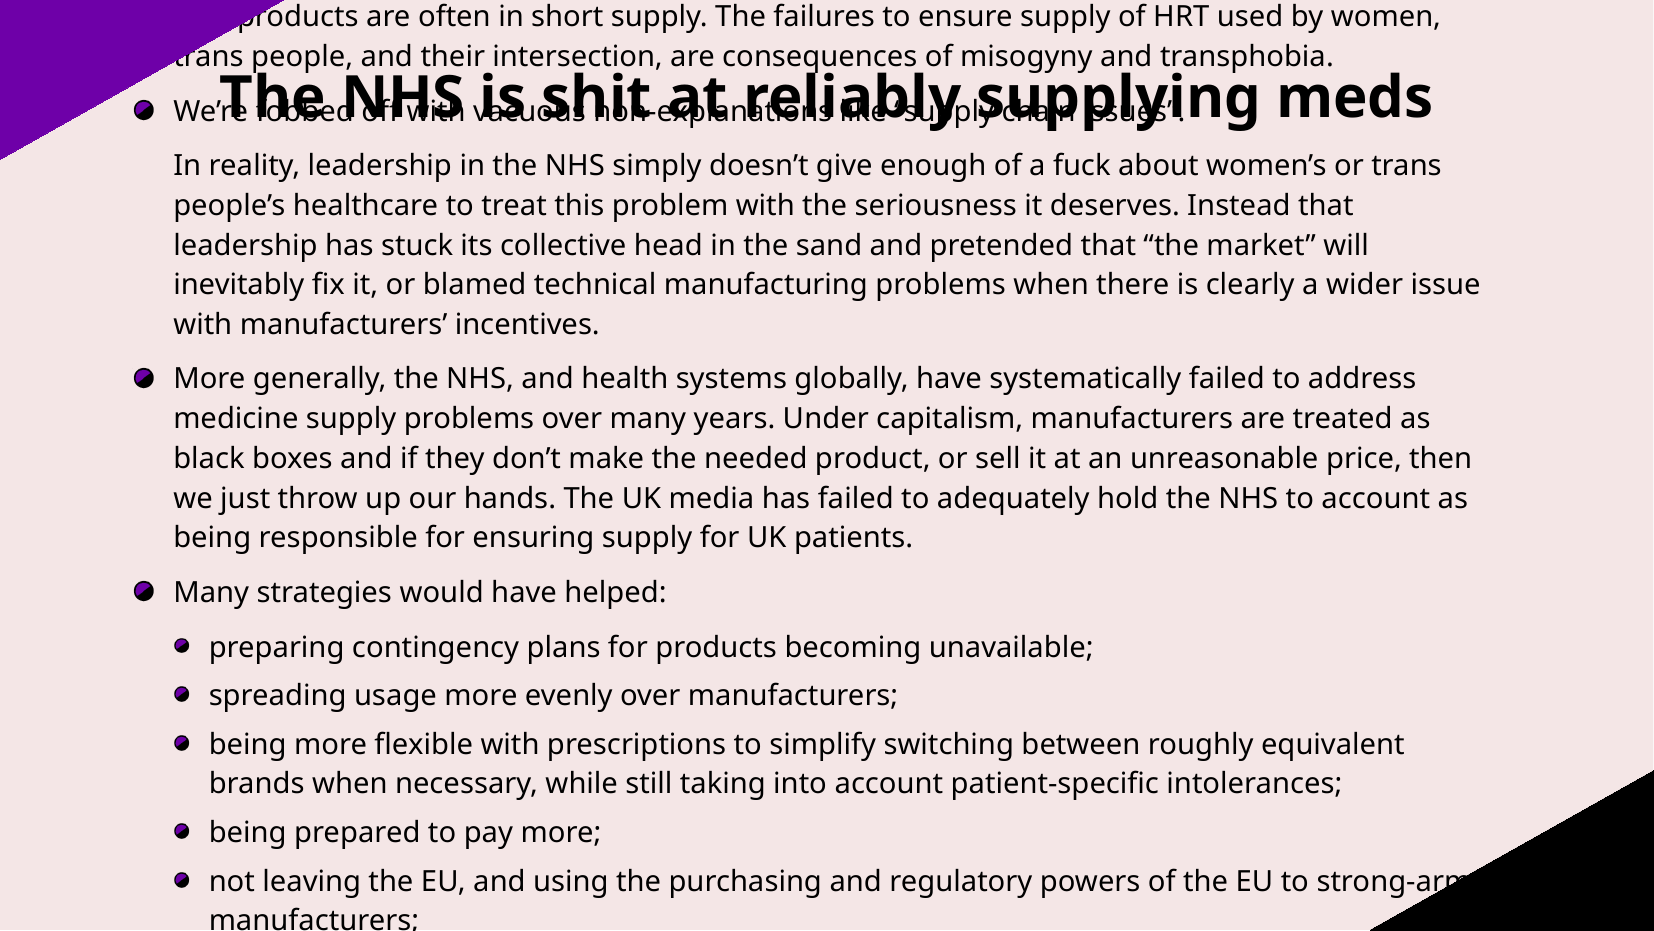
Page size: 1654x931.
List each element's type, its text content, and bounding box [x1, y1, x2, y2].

subtitle HRT products are often in short supply. The failures to ensure supply of HRT used by women, trans people, and their intersection, are consequences of misogyny and transphobia. We’re fobbed off with vacuous non-explanations like “supply chain issues”. In reality, leadership in the NHS simply doesn’t give enough of a fuck about women’s or trans people’s healthcare to treat this problem with the seriousness it deserves. Instead that leadership has stuck its collective head in the sand and pretended that “the market” will inevitably fix it, or blamed technical manufacturing problems when there is clearly a wider issue with manufacturers’ incentives. More generally, the NHS, and health systems globally, have systematically failed to address medicine supply problems over many years. Under capitalism, manufacturers are treated as black boxes and if they don’t make the needed product, or sell it at an unreasonable price, then we just throw up our hands. The UK media has failed to adequately hold the NHS to account as being responsible for ensuring supply for UK patients. Many strategies would have helped: preparing contingency plans for products becoming unavailable; spreading usage more evenly over manufacturers; being more flexible with prescriptions to simplify switching between roughly equivalent brands when necessary, while still taking into account patient-specific intolerances; being prepared to pay more; not leaving the EU, and using the purchasing and regulatory powers of the EU to strong-arm manufacturers; commissioning HRT manufacturing and/or nationalising manufacturers; deregulating testosterone. [132, 141, 1487, 891]
text_box [1370, 770, 1654, 931]
picture [132, 98, 155, 122]
text_box [0, 0, 284, 160]
title The NHS is shit at reliably supplying meds [82, 35, 1571, 154]
